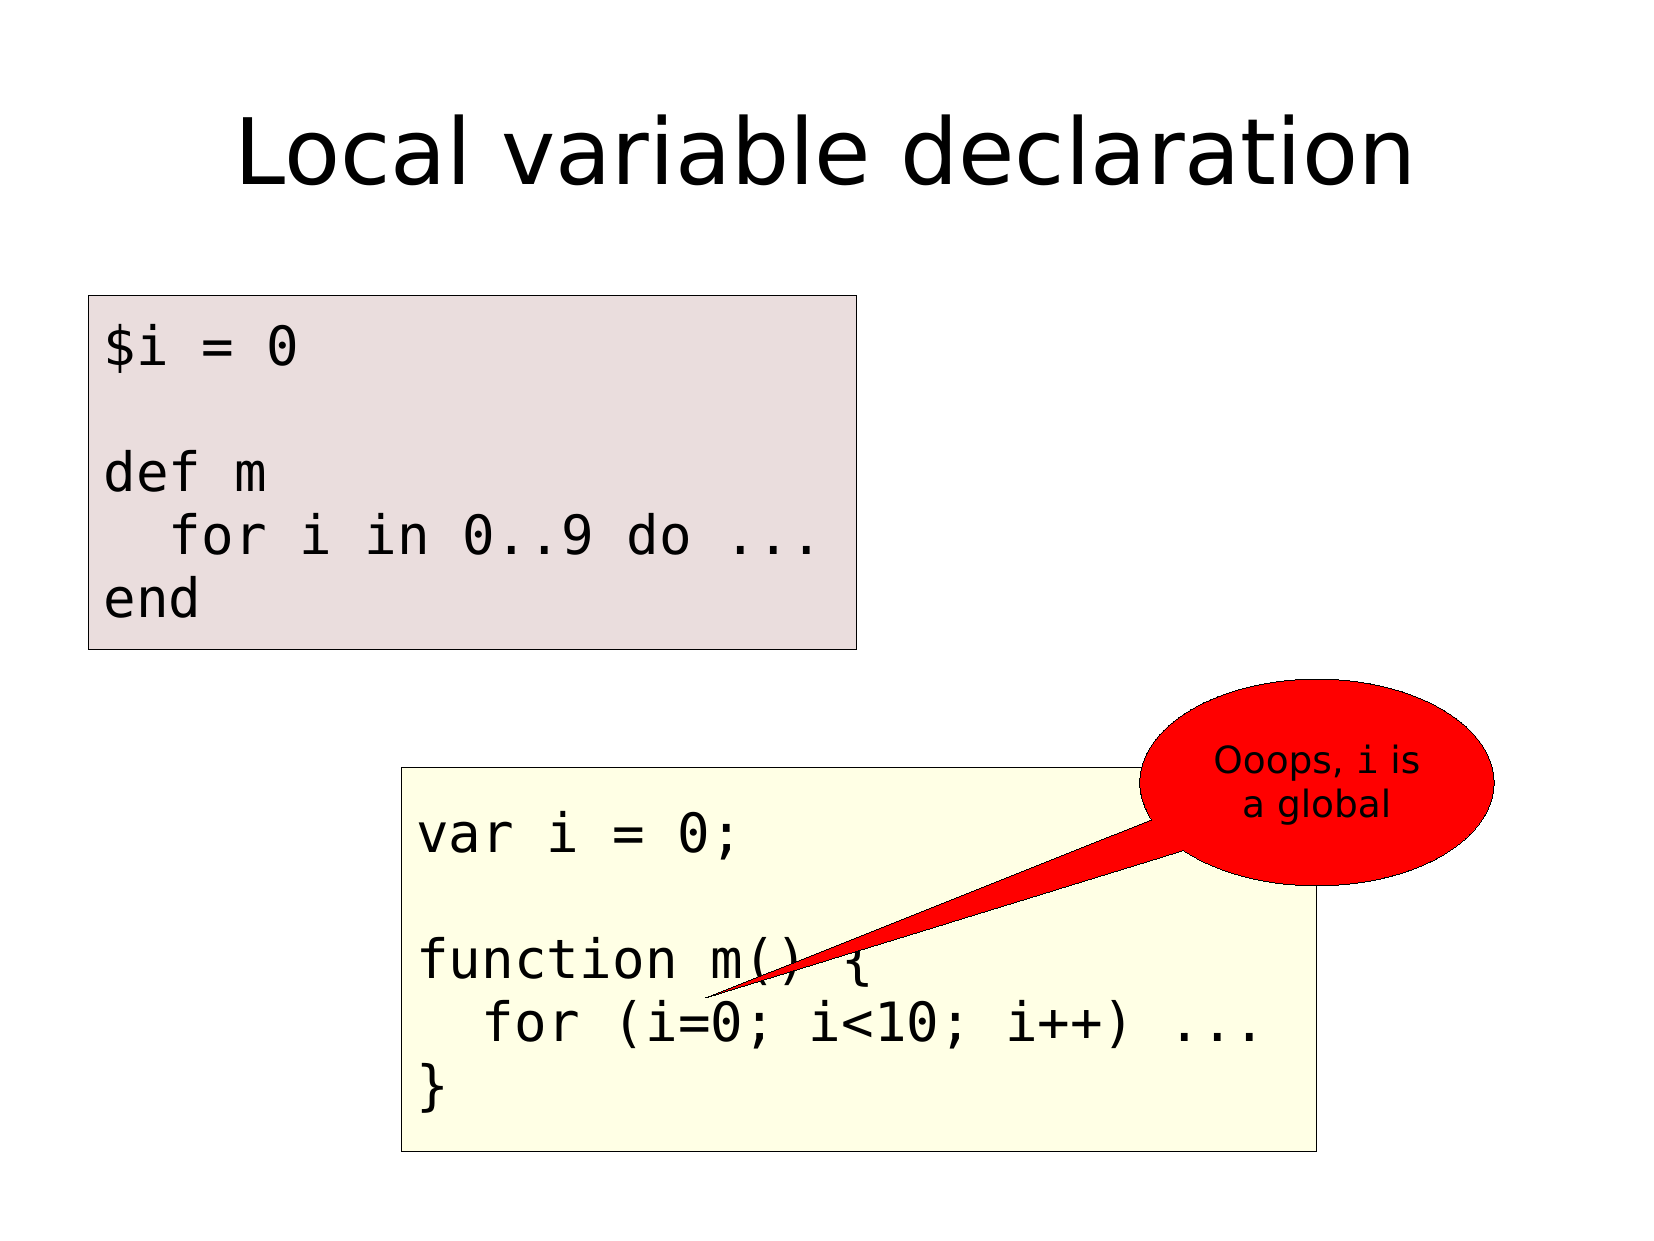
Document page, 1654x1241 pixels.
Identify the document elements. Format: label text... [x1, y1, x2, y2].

title Local variable declaration [82, 56, 1571, 250]
text_box $i = 0 def m for i in 0..9 do ... end [88, 295, 857, 650]
text_box var i = 0; function m() { for (i=0; i<10; i++) ... } [401, 767, 1317, 1152]
text_box Ooops, i is a global [705, 679, 1495, 998]
